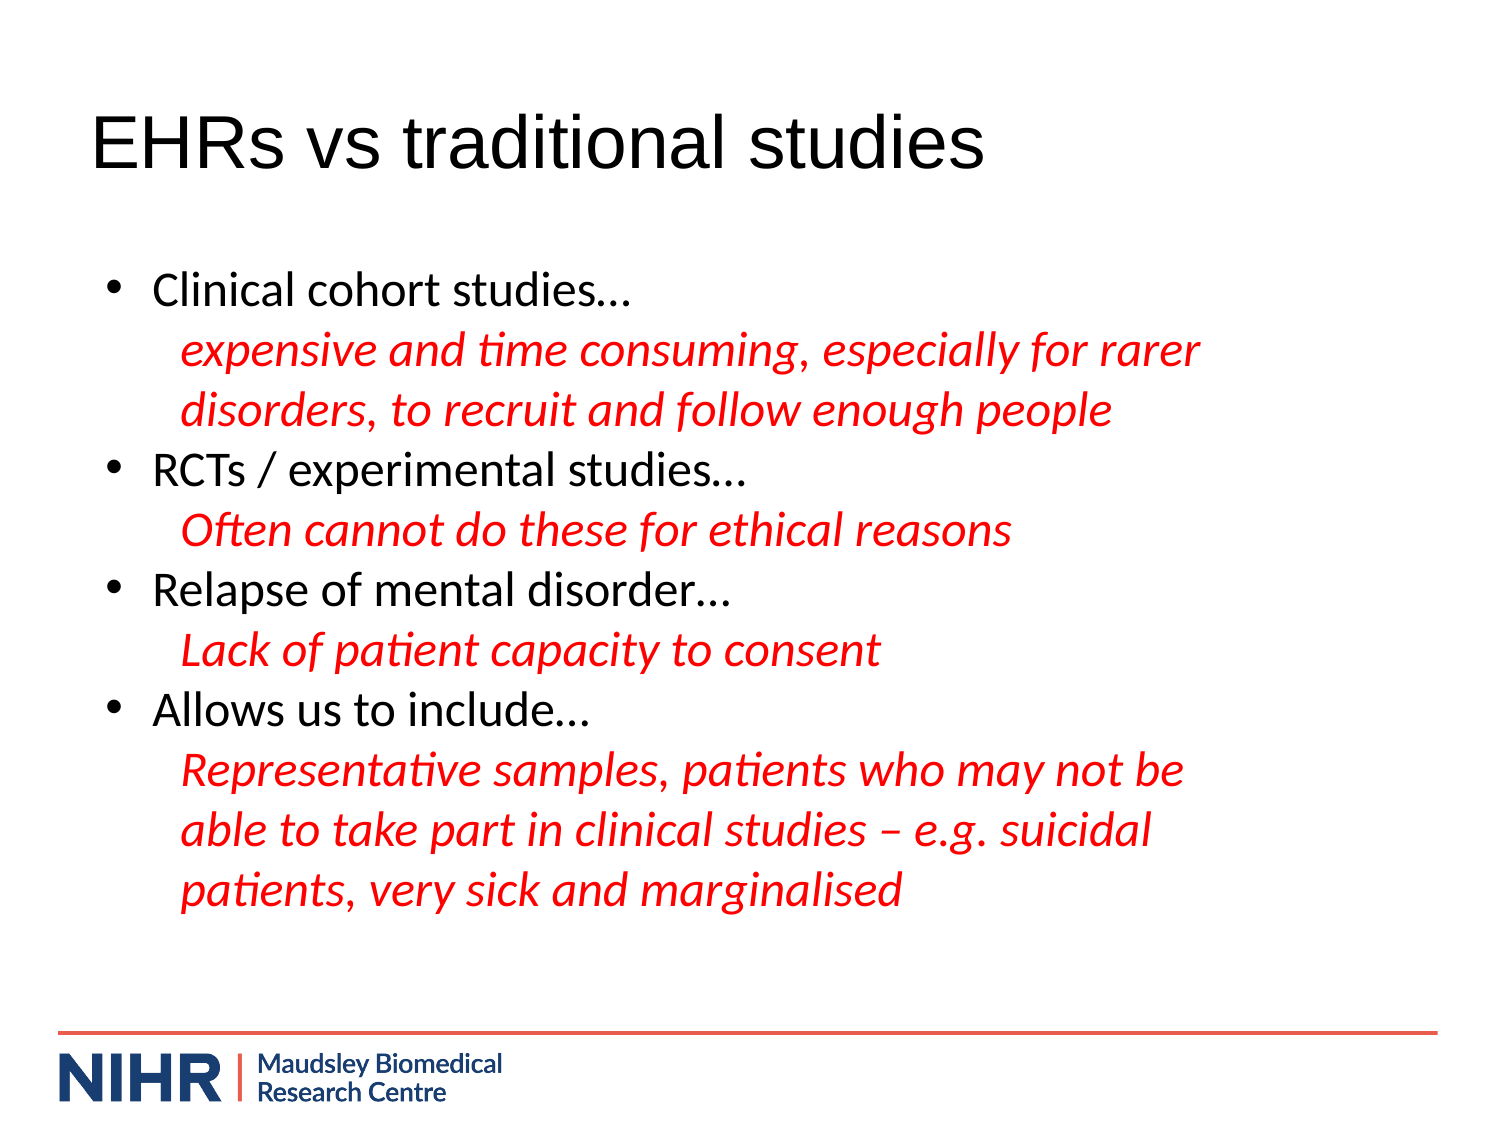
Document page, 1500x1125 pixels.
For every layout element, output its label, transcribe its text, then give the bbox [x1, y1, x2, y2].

text_box Clinical cohort studies… expensive and time consuming, especially for rarer disorders, to recruit and follow enough people RCTs / experimental studies… Often cannot do these for ethical reasons Relapse of mental disorder… Lack of patient capacity to consent Allows us to include… Representative samples, patients who may not be able to take part in clinical studies – e.g. suicidal patients, very sick and marginalised [90, 249, 1264, 1125]
title EHRs vs traditional studies [75, 45, 1426, 233]
picture [29, 1018, 90, 1125]
